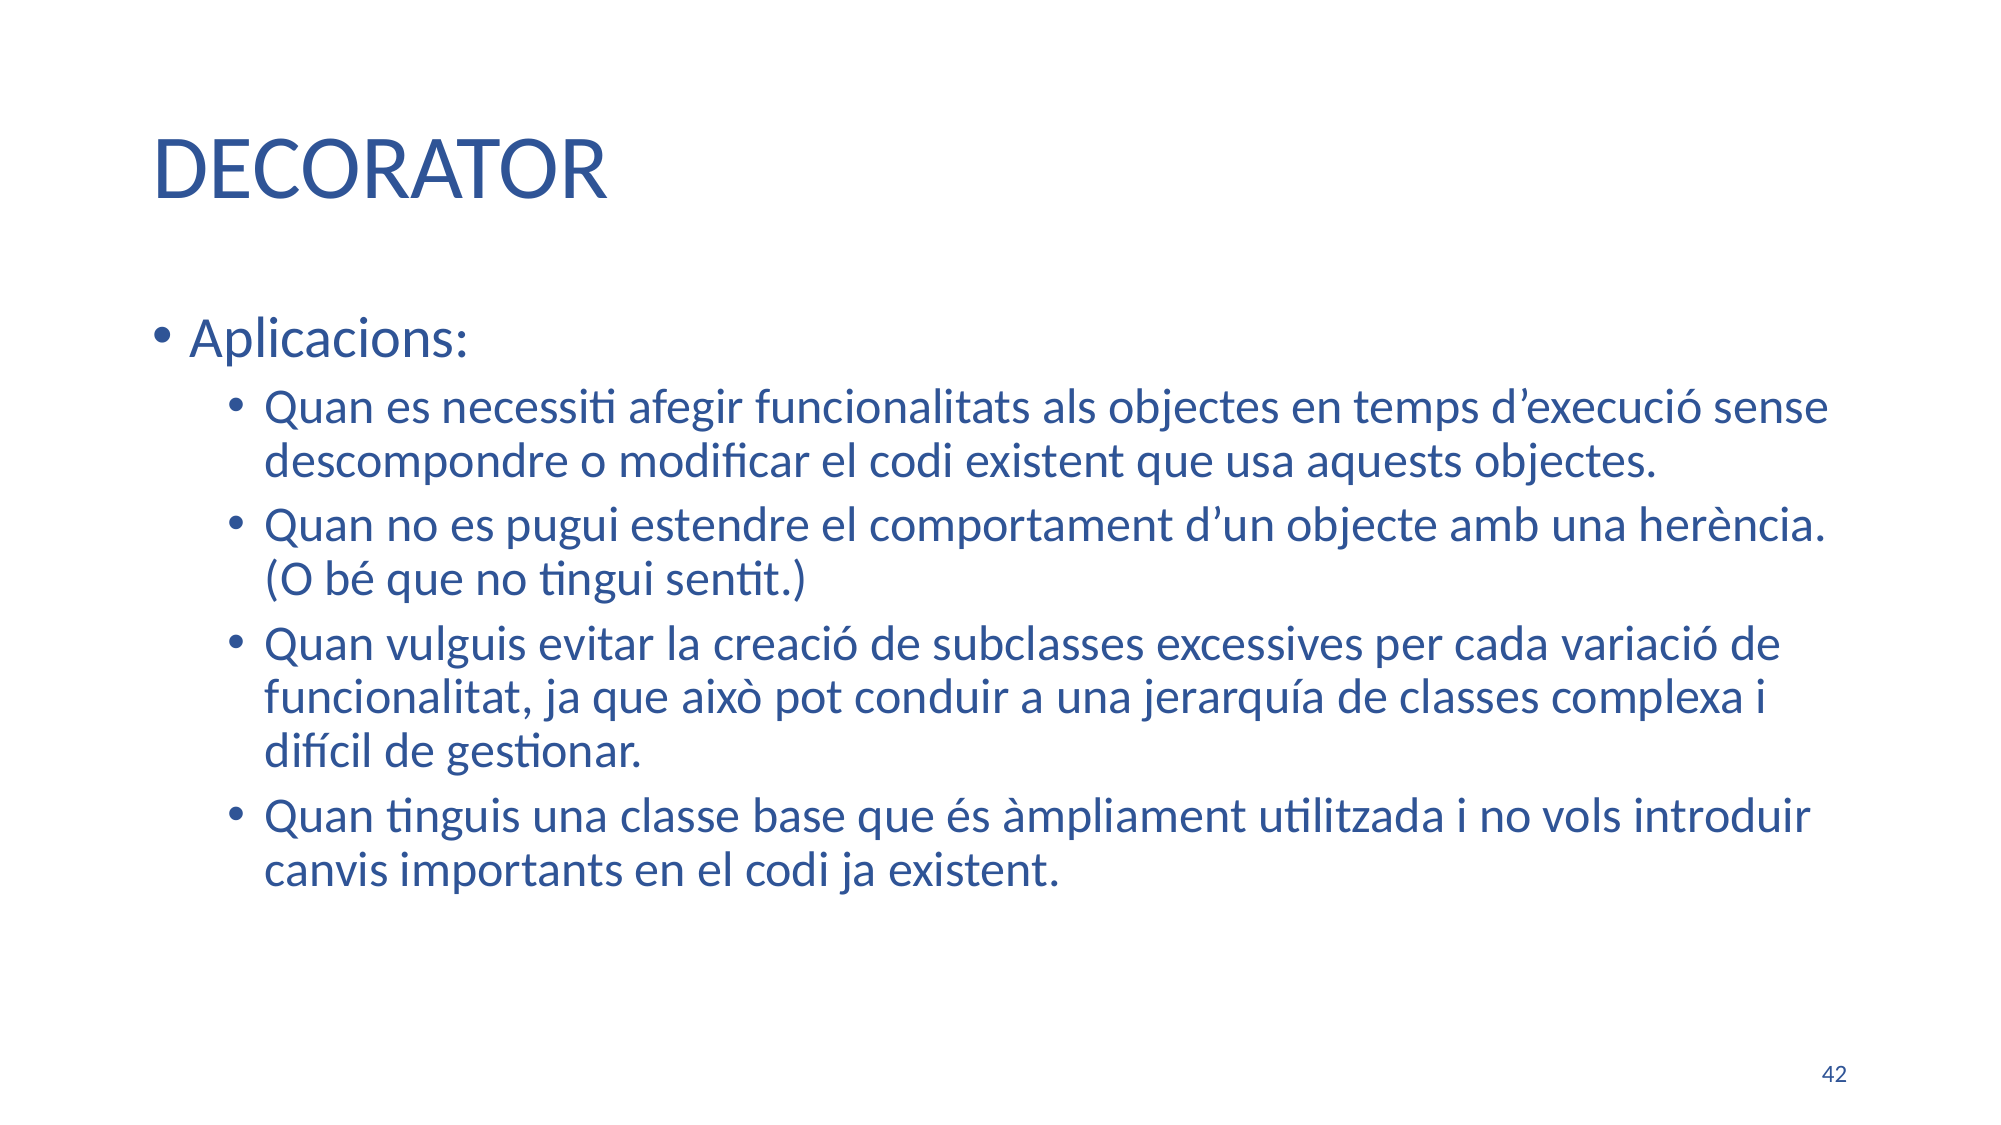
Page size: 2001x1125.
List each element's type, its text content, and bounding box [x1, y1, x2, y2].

title DECORATOR [137, 59, 1863, 278]
list Aplicacions: Quan es necessiti afegir funcionalitats als objectes en temps d’execució sense descompondre o modificar el codi existent que usa aquests objectes. Quan no es pugui estendre el comportament d’un objecte amb una herència. (O bé que no tingui sentit.) Quan vulguis evitar la creació de subclasses excessives per cada variació de funcionalitat, ja que això pot conduir a una jerarquía de classes complexa i difícil de gestionar. Quan tinguis una classe base que és àmpliament utilitzada i no vols introduir canvis importants en el codi ja existent. [137, 299, 1863, 1014]
slide_number <number> [1412, 1042, 1863, 1103]
